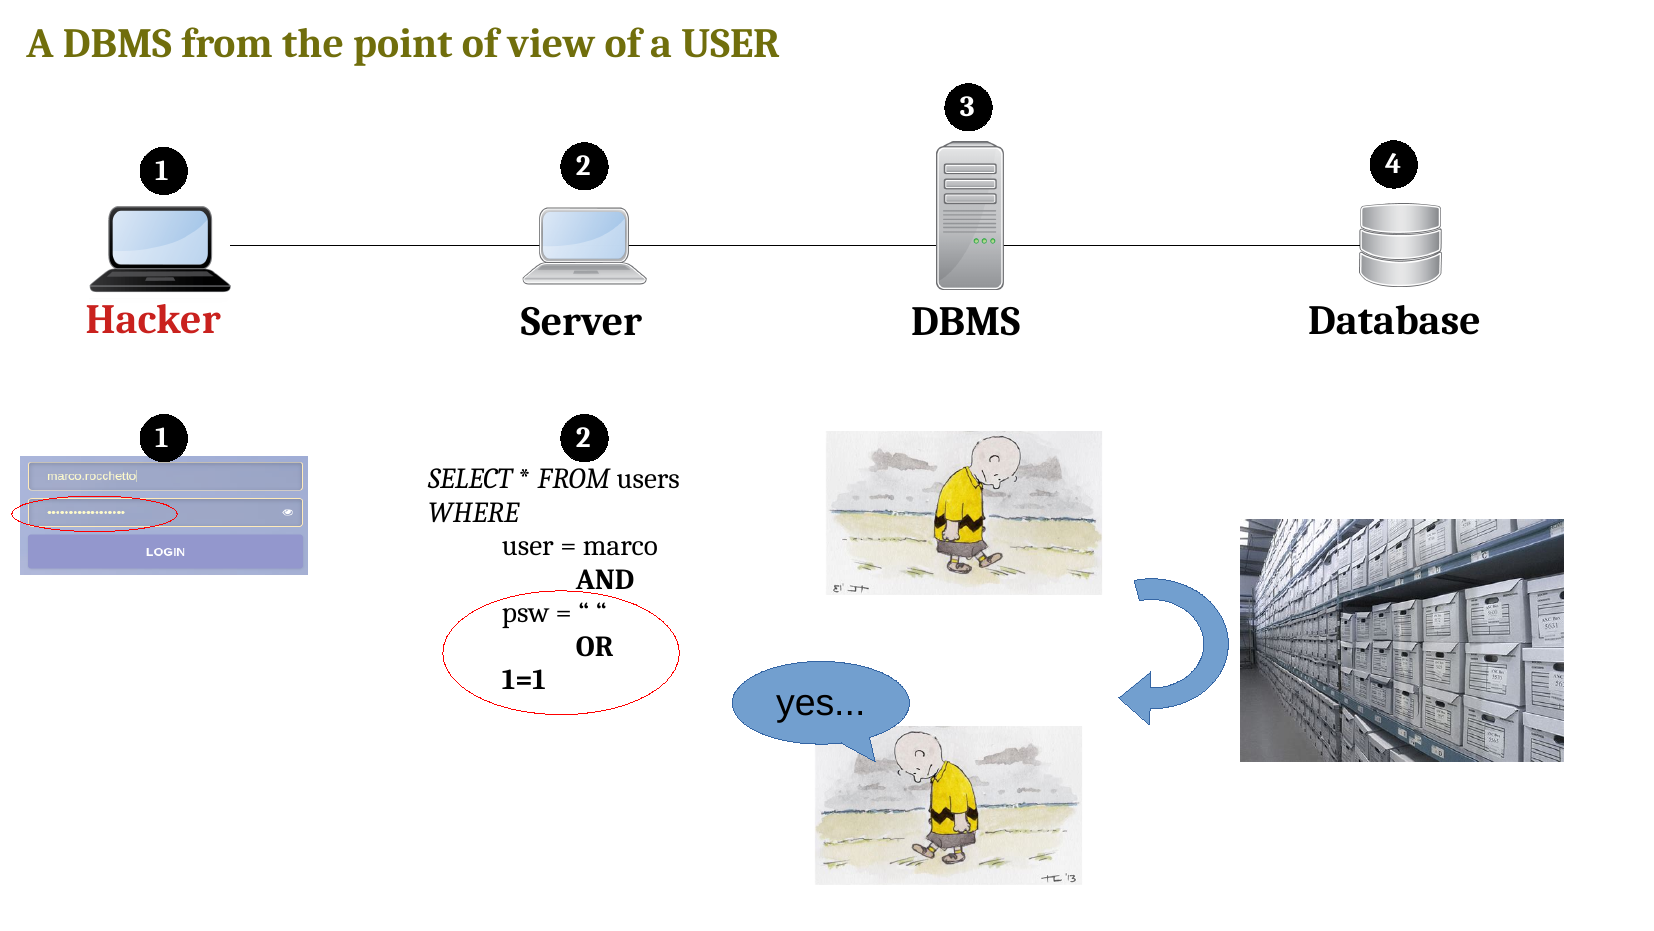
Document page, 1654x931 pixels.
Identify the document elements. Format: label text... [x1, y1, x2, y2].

picture [20, 456, 308, 575]
picture [936, 141, 1004, 290]
picture [825, 431, 1103, 595]
picture [83, 200, 237, 308]
text_box Database [1293, 289, 1501, 354]
text_box 1 [140, 146, 188, 196]
text_box A DBMS from the point of view of a USER [11, 12, 1193, 77]
text_box 2 [561, 141, 608, 191]
text_box yes... [732, 661, 910, 762]
text_box [1118, 578, 1229, 725]
text_box 3 [945, 82, 992, 132]
text_box SELECT * FROM users WHERE user = marco AND psw = “ “ OR 1=1 [413, 454, 761, 710]
picture [1240, 519, 1564, 762]
text_box 4 [1370, 139, 1418, 189]
text_box 2 [561, 413, 608, 463]
text_box DBMS [896, 290, 1040, 355]
picture [814, 726, 1083, 885]
text_box Server [506, 290, 662, 355]
text_box 1 [140, 413, 188, 463]
picture [1359, 203, 1442, 288]
picture [517, 202, 652, 290]
text_box Hacker [70, 288, 238, 353]
